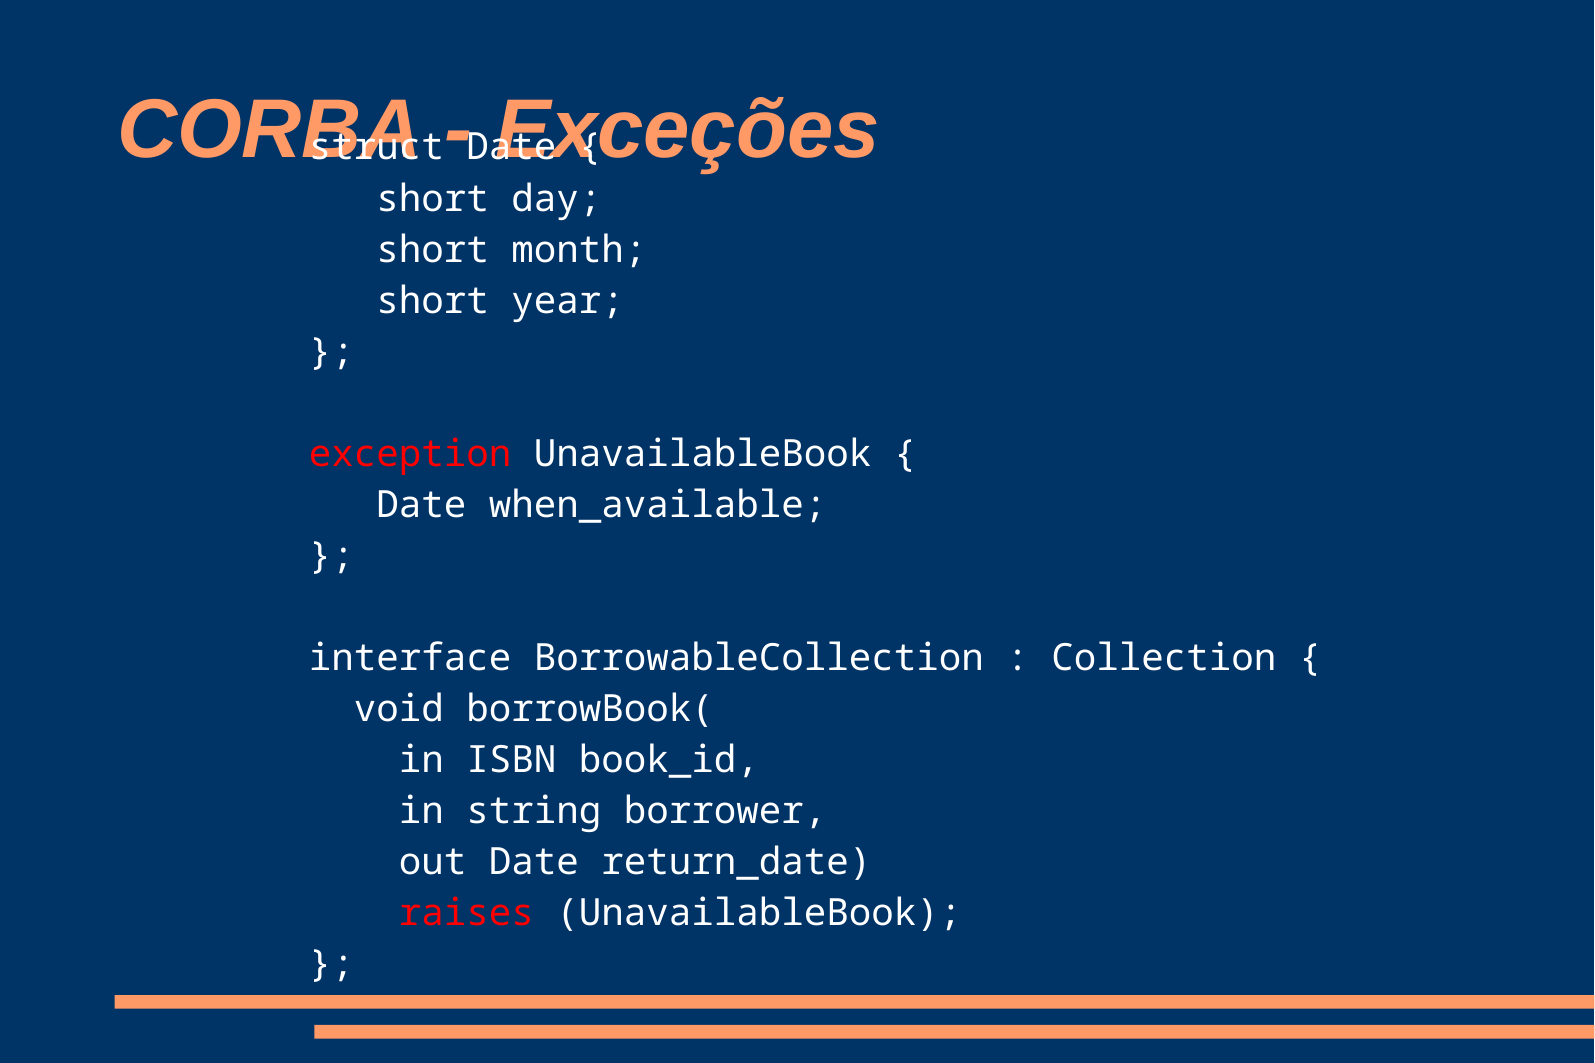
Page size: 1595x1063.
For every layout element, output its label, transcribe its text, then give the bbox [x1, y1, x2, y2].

title CORBA - Exceções [117, 39, 1479, 218]
text_box struct Date { short day; short month; short year; }; exception UnavailableBook { Date when_available; }; interface BorrowableCollection : Collection { void borrowBook( in ISBN book_id, in string borrower, out Date return_date) raises (UnavailableBook); }; [300, 187, 1331, 971]
